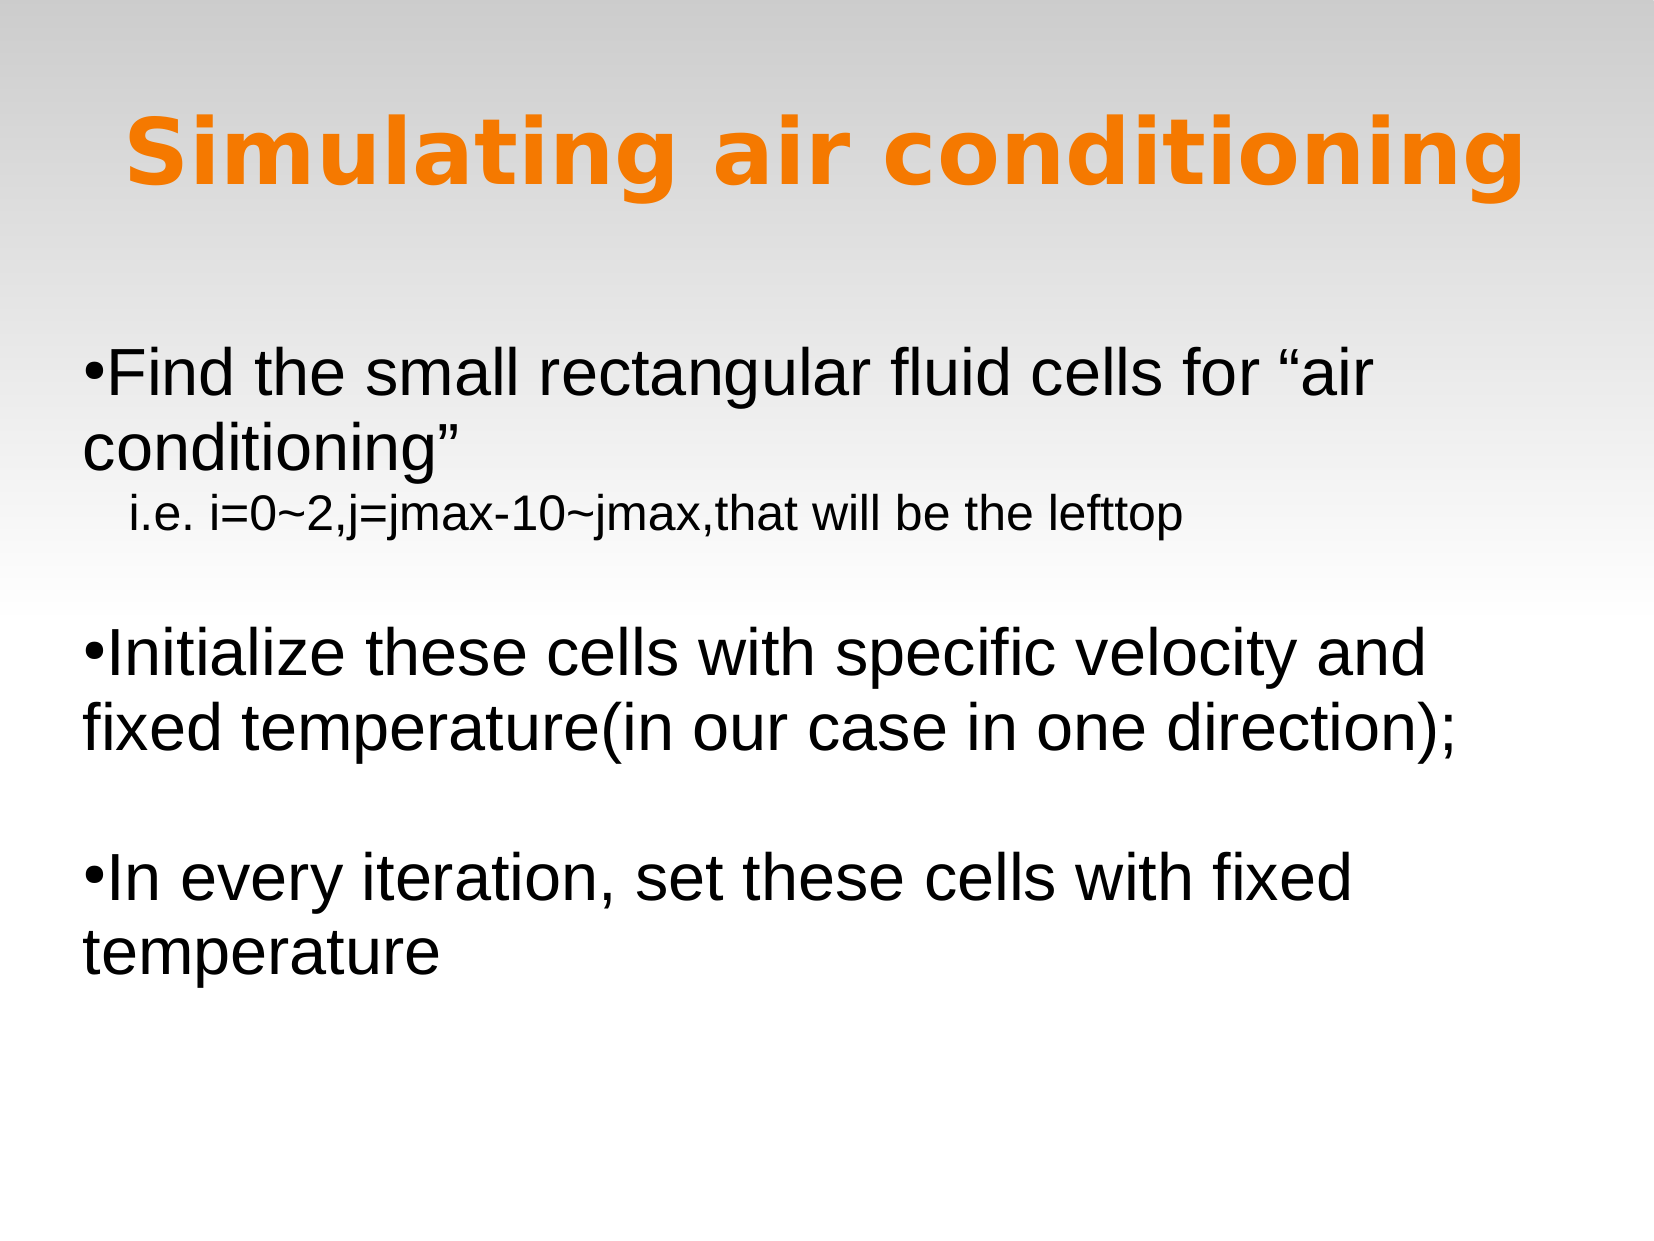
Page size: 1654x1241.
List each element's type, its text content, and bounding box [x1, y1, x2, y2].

title Simulating air conditioning [82, 49, 1571, 257]
subtitle Find the small rectangular fluid cells for “air conditioning” i.e. i=0~2,j=jmax-10~jmax,that will be the lefttop Initialize these cells with specific velocity and fixed temperature(in our case in one direction); In every iteration, set these cells with fixed temperature [82, 297, 1571, 1102]
